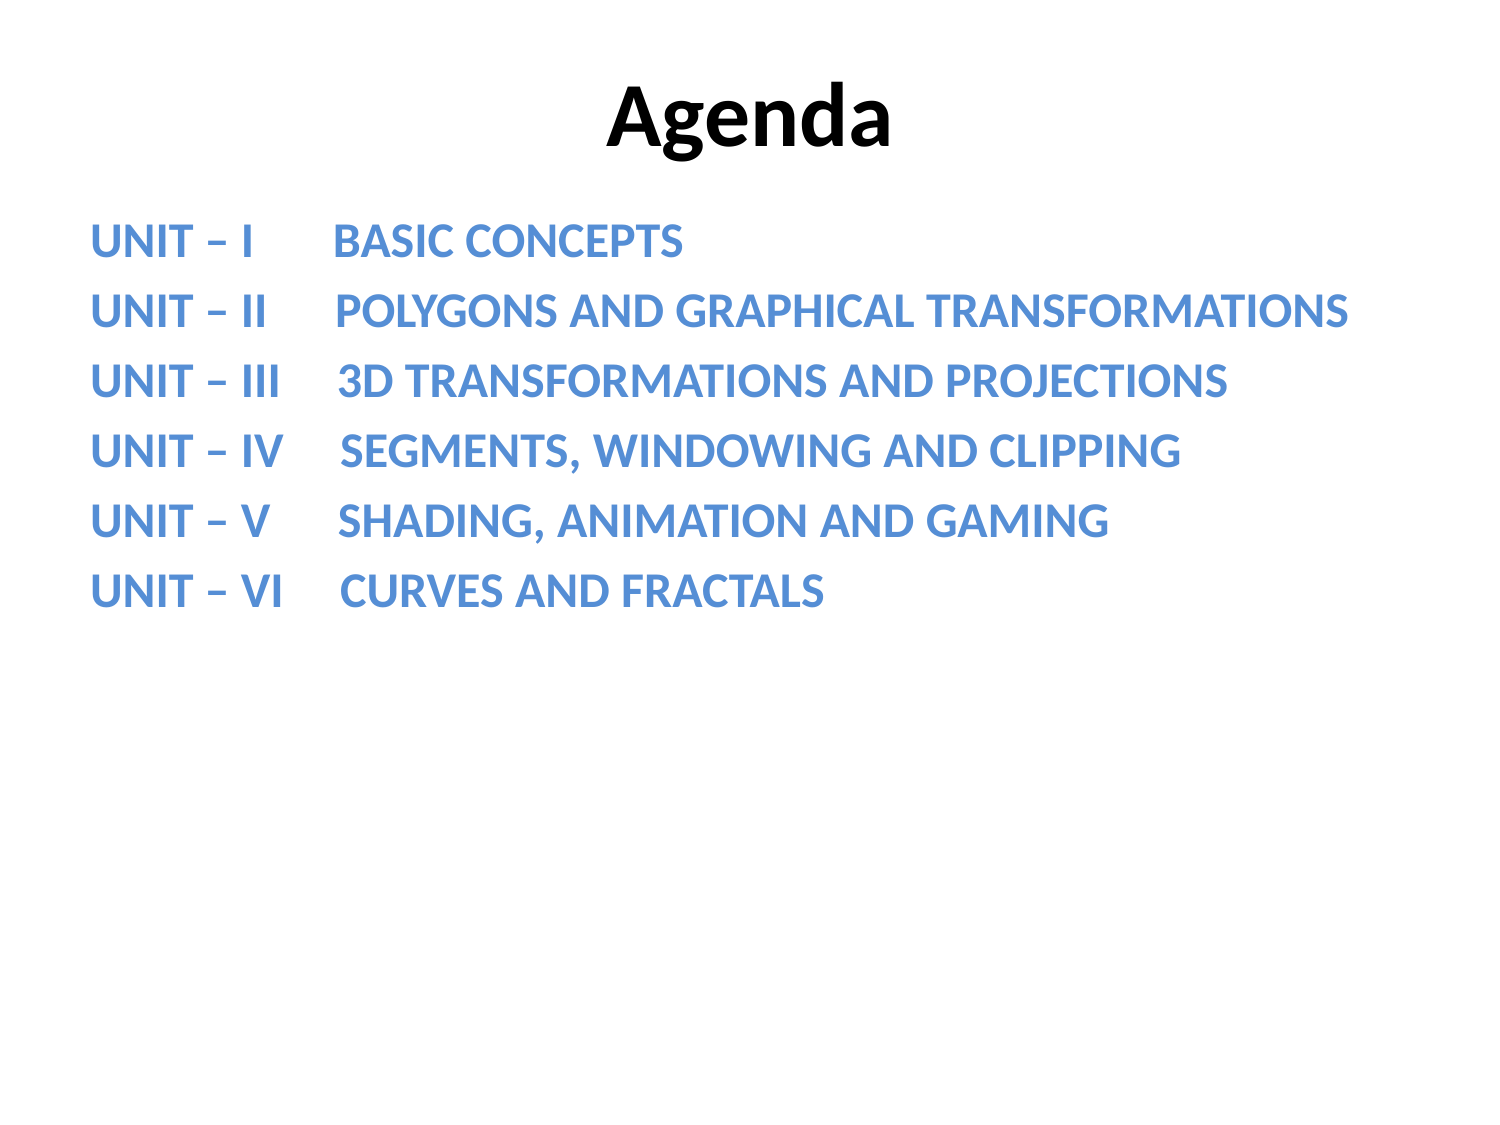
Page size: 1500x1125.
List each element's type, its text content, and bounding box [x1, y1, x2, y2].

title Agenda [75, 45, 1425, 175]
list UNIT – I BASIC CONCEPTS UNIT – II POLYGONS AND GRAPHICAL TRANSFORMATIONS UNIT – III 3D TRANSFORMATIONS AND PROJECTIONS UNIT – IV SEGMENTS, WINDOWING AND CLIPPING UNIT – V SHADING, ANIMATION AND GAMING UNIT – VI CURVES AND FRACTALS [75, 200, 1425, 1005]
